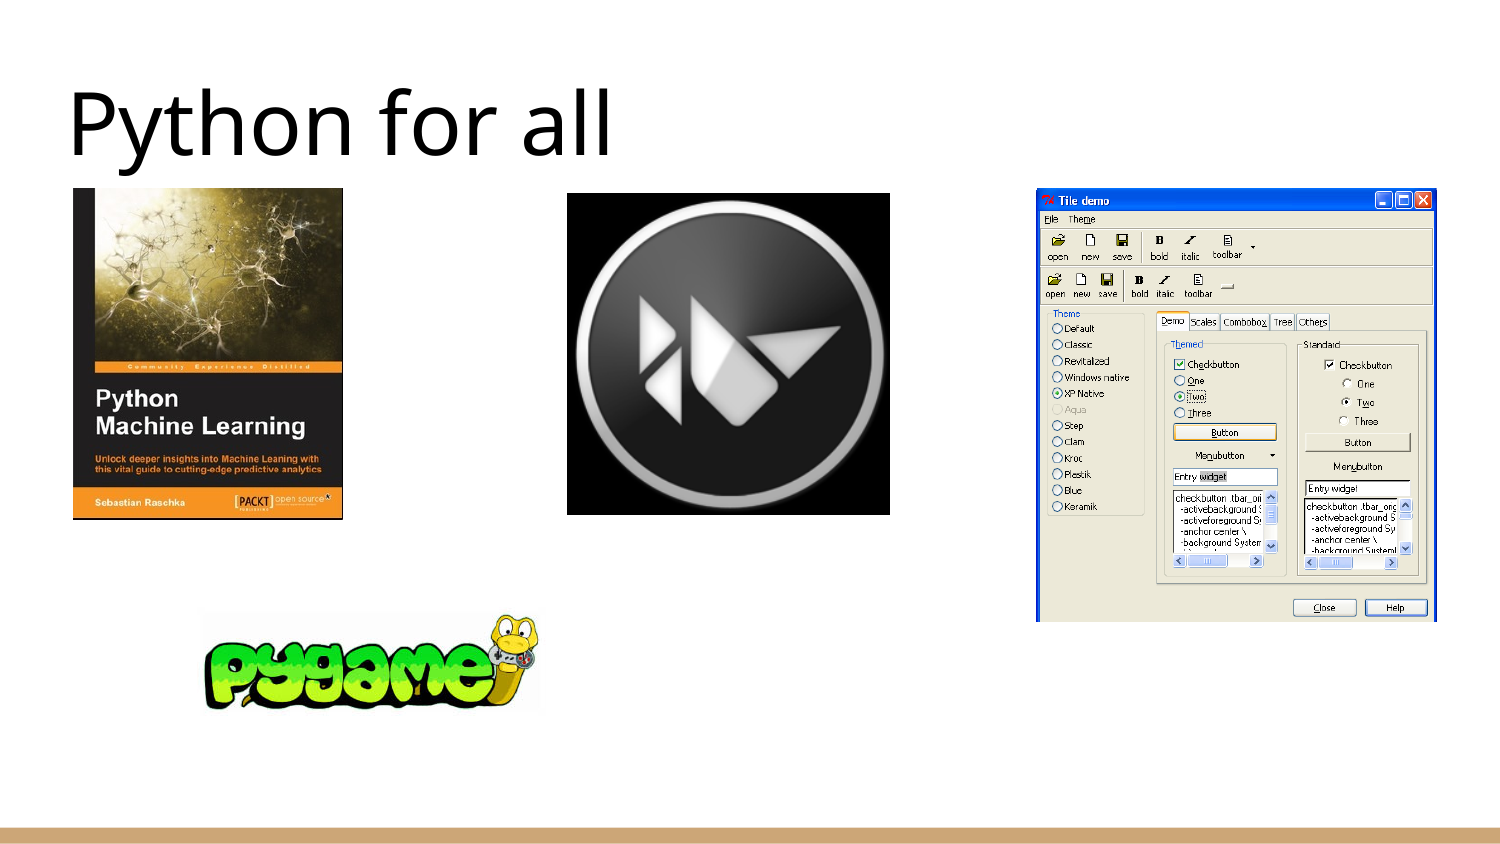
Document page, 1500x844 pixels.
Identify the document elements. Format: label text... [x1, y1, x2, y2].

picture [567, 193, 890, 515]
picture [173, 537, 561, 806]
picture [73, 188, 343, 521]
title Python for all [51, 51, 1449, 189]
picture [1036, 188, 1437, 622]
